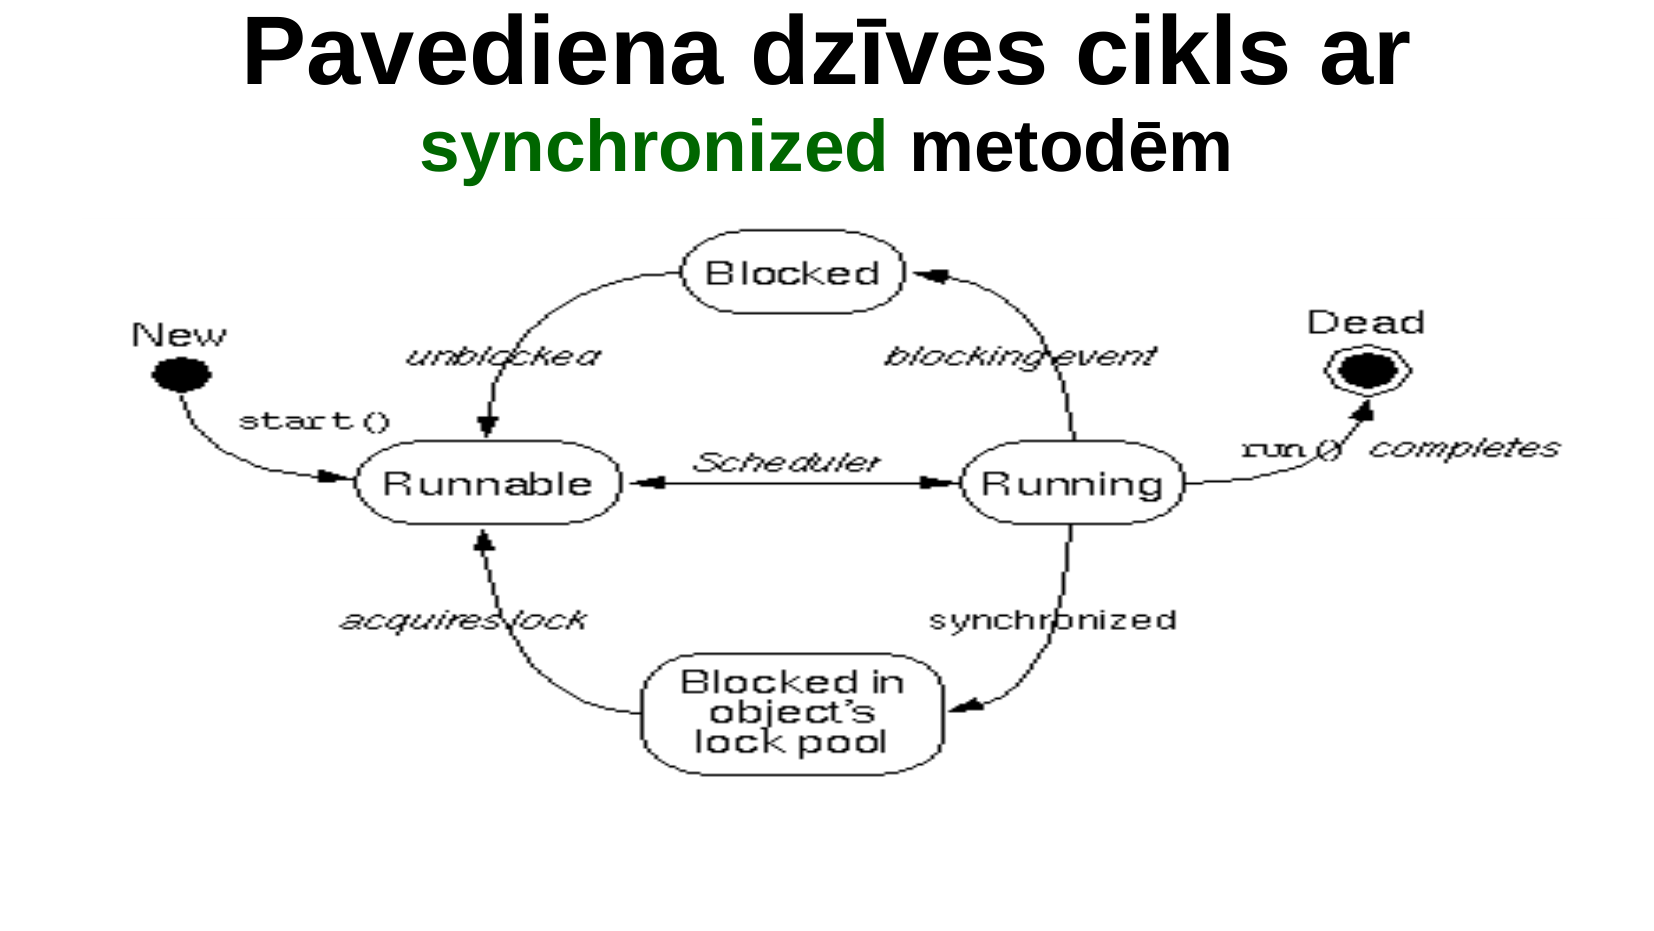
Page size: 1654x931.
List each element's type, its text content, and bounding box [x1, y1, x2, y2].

title Pavediena dzīves cikls ar synchronized metodēm [82, 0, 1571, 187]
picture [82, 217, 1619, 798]
